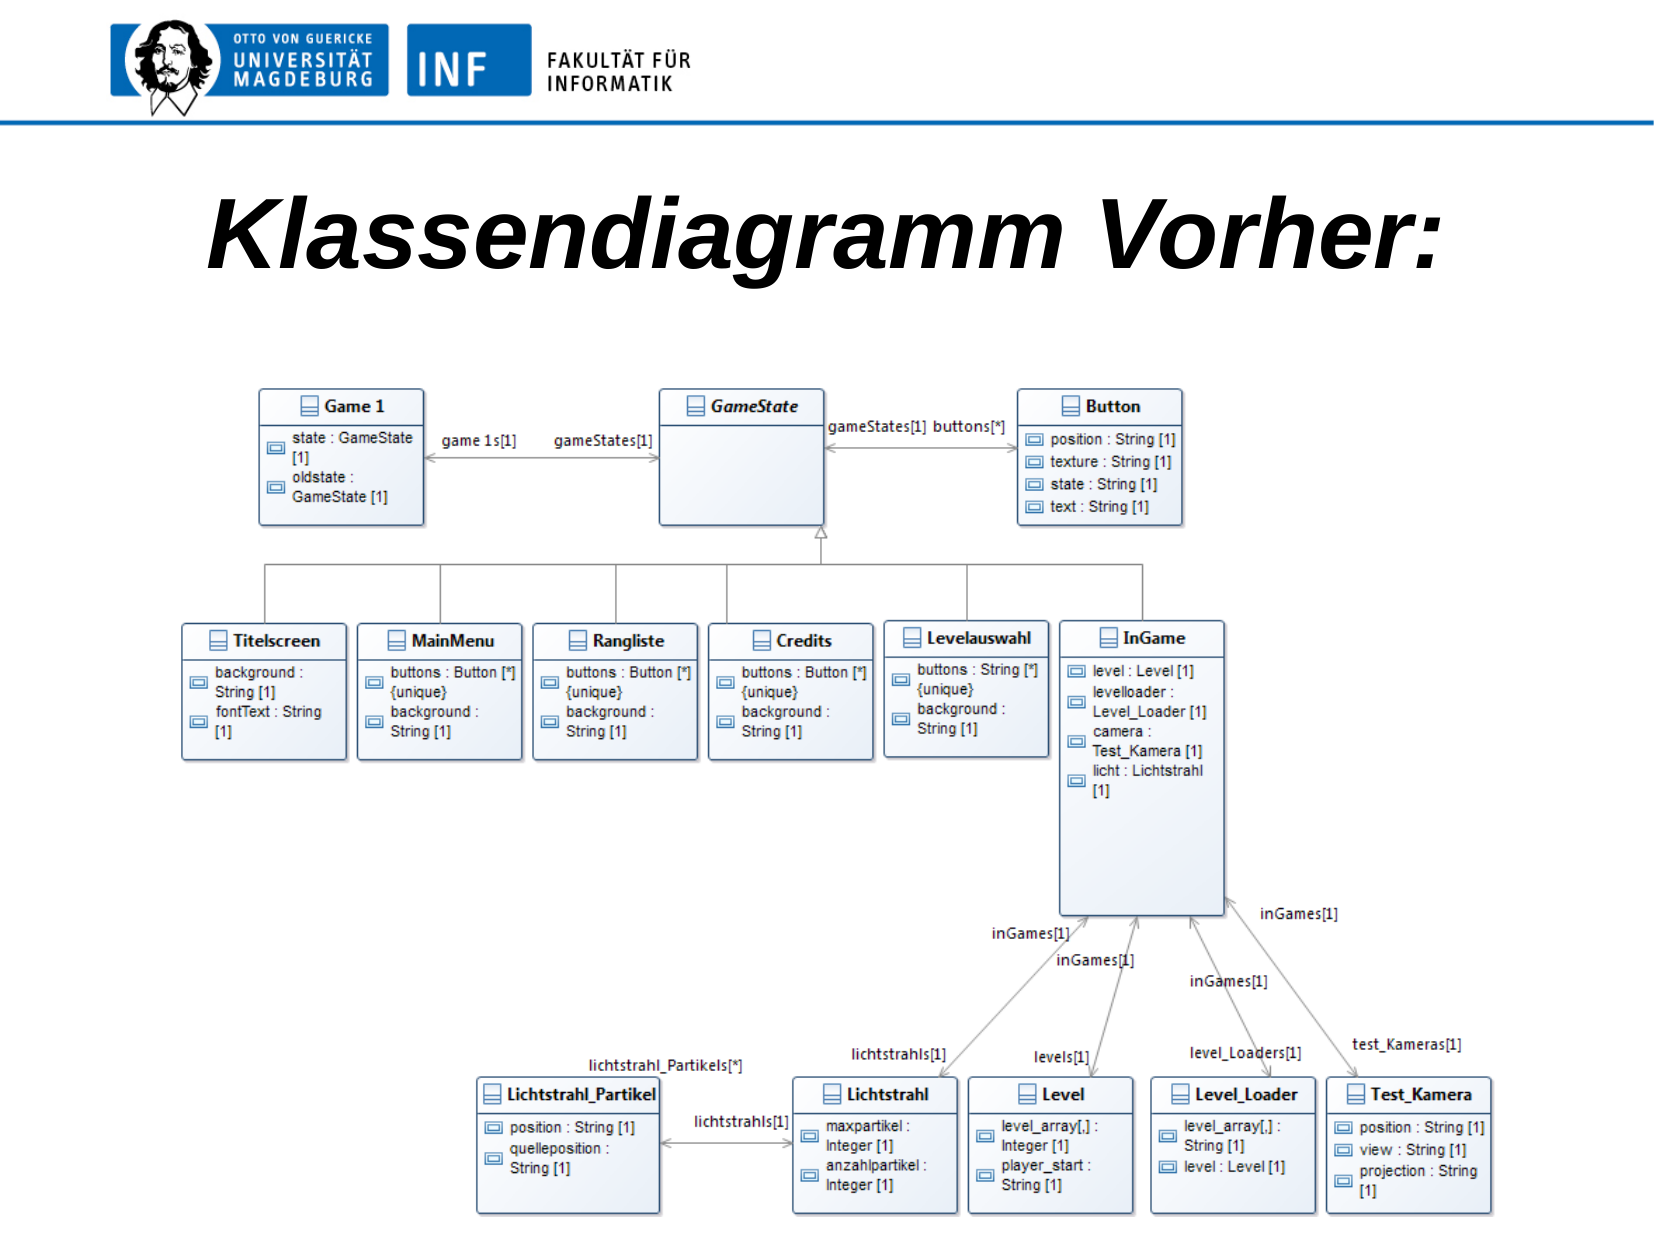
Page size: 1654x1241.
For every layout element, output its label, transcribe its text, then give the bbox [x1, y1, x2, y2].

picture [0, 0, 1654, 1241]
title Klassendiagramm Vorher: [82, 129, 1571, 337]
